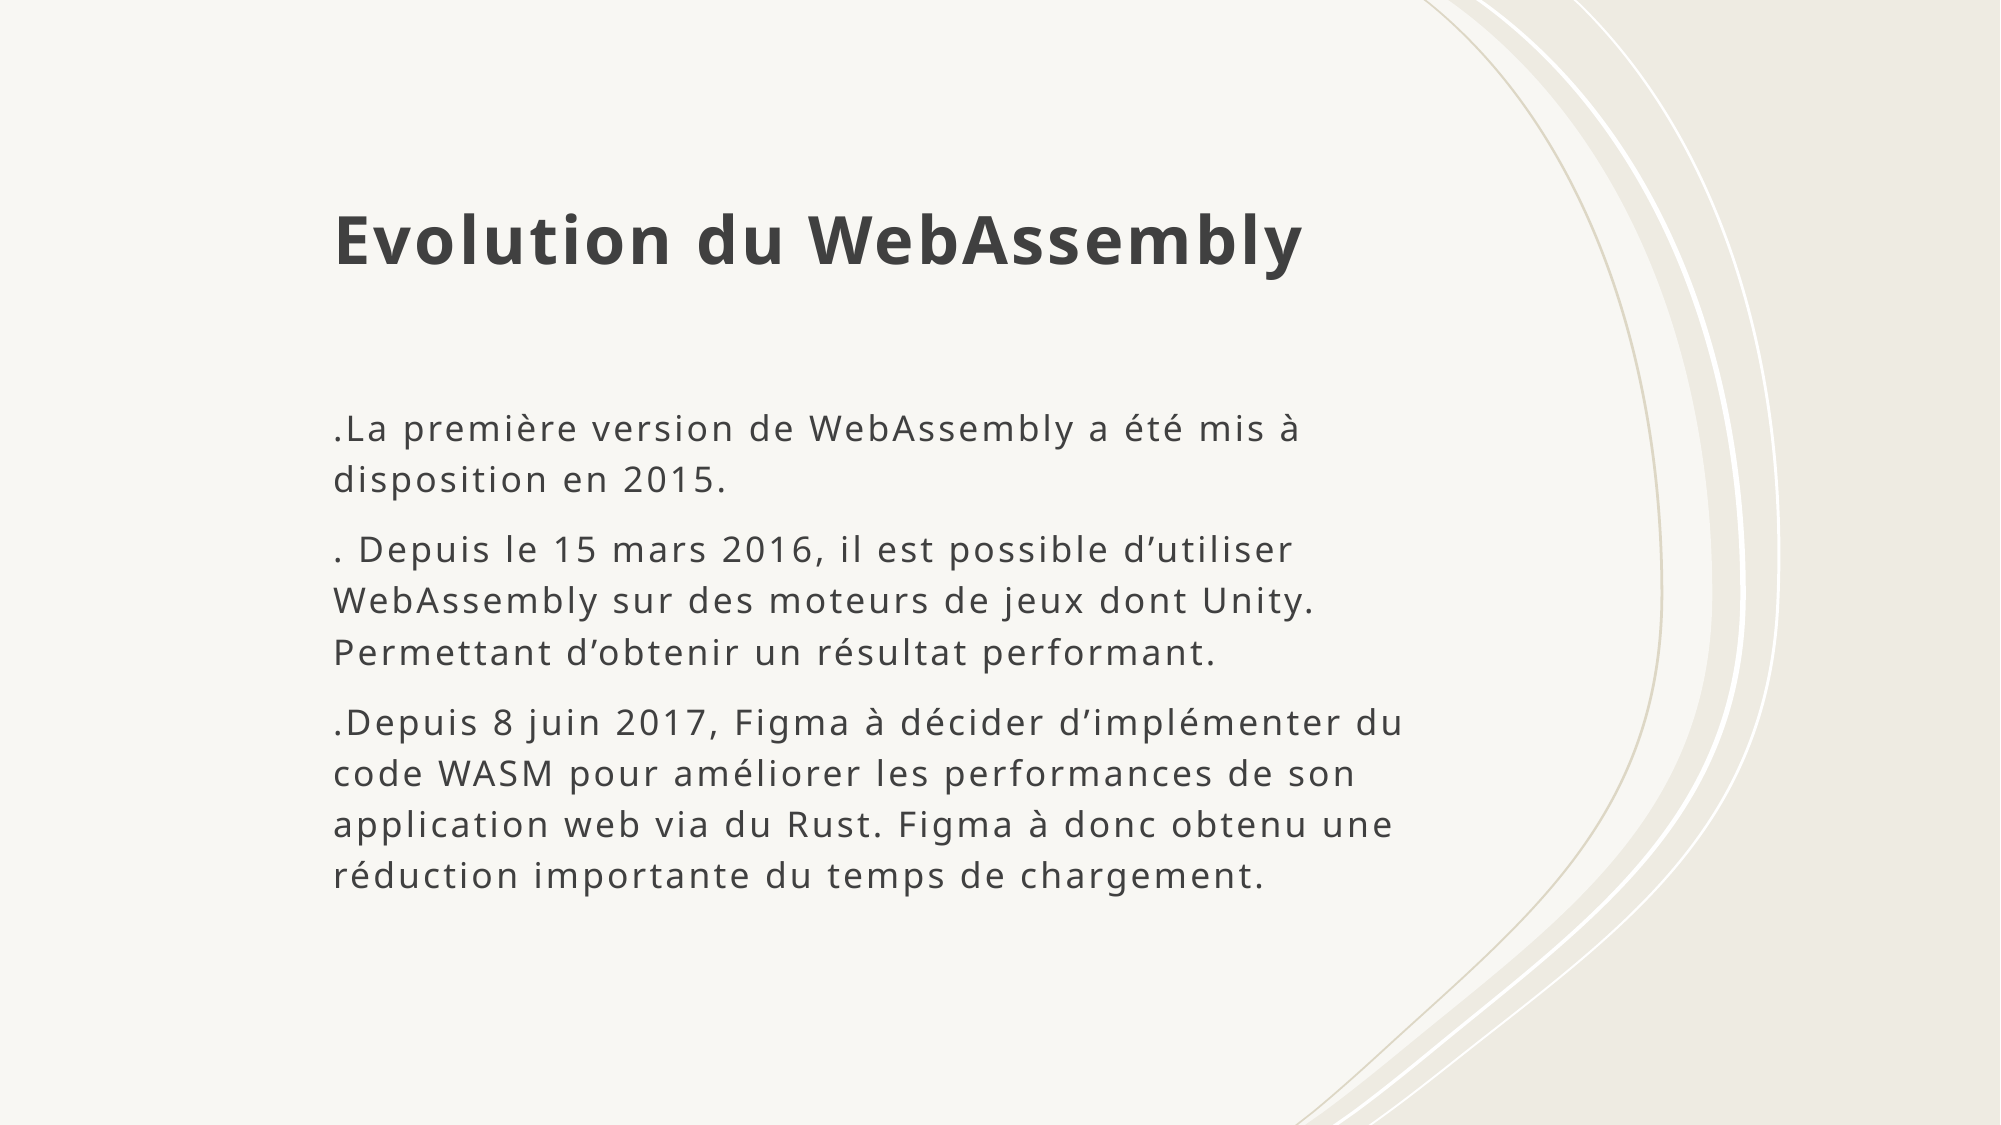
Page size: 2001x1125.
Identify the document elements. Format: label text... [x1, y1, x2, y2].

title Evolution du WebAssembly [315, 72, 1441, 294]
list .La première version de WebAssembly a été mis à disposition en 2015. . Depuis le 15 mars 2016, il est possible d’utiliser WebAssembly sur des moteurs de jeux dont Unity. Permettant d’obtenir un résultat performant. .Depuis 8 juin 2017, Figma à décider d’implémenter du code WASM pour améliorer les performances de son application web via du Rust. Figma à donc obtenu une réduction importante du temps de chargement. [315, 379, 1441, 979]
text_box [0, 0, 2000, 1125]
